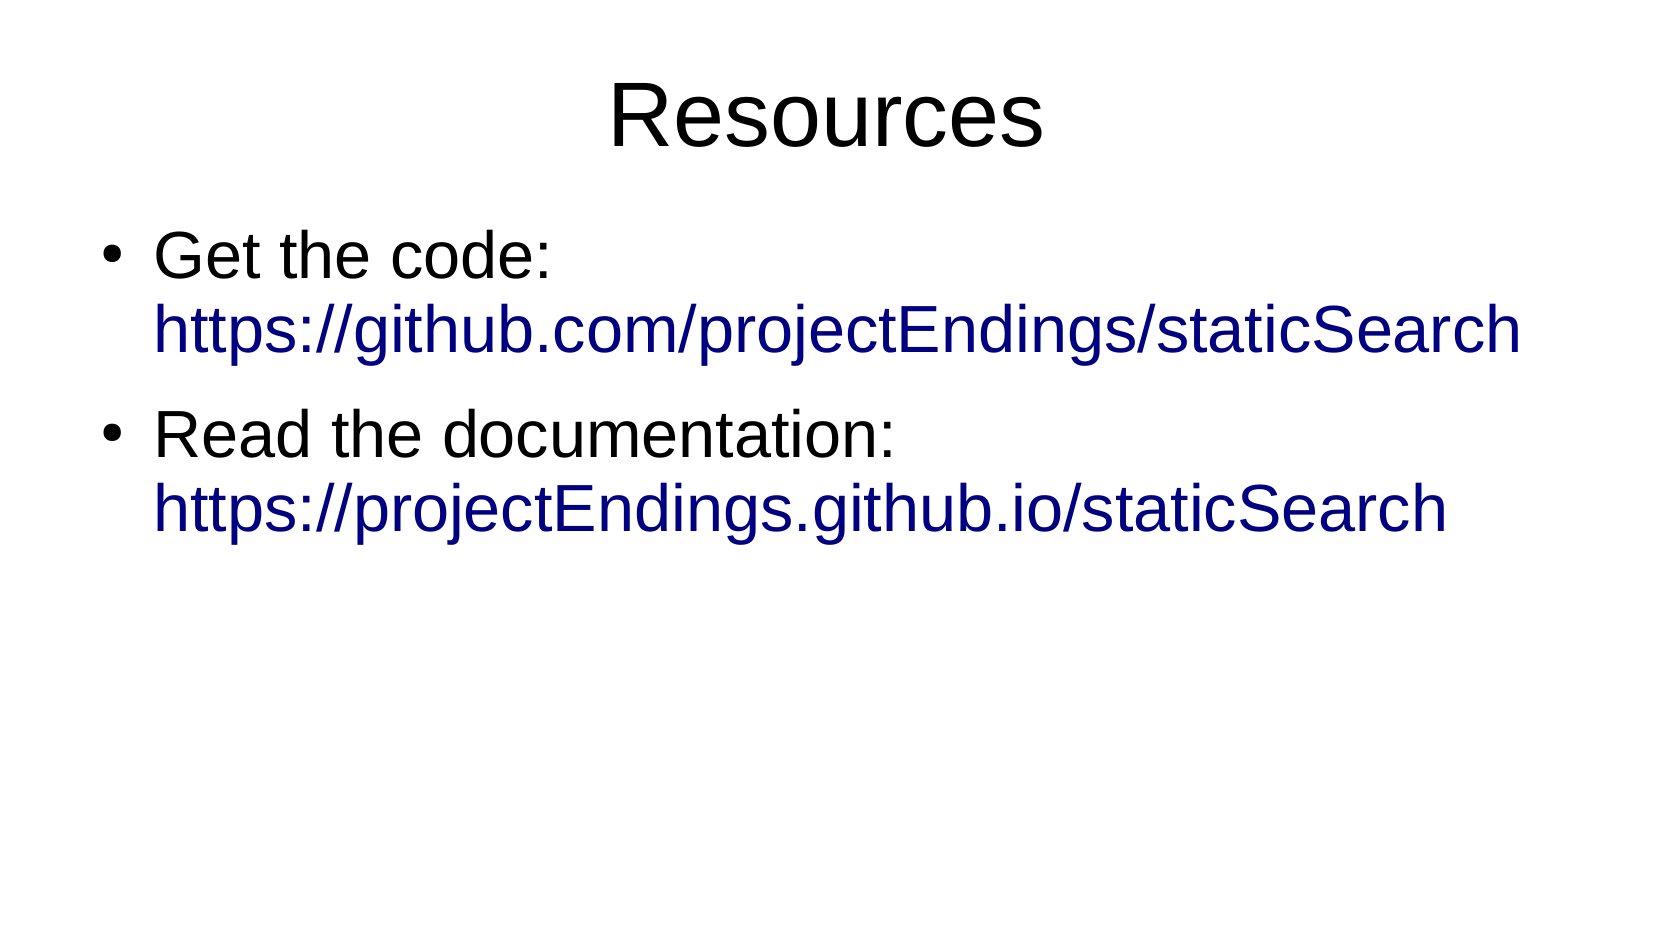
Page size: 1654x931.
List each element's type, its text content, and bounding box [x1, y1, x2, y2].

title Resources [82, 37, 1571, 193]
list Get the code: https://github.com/projectEndings/staticSearch Read the documentation: https://projectEndings.github.io/staticSearch [82, 217, 1571, 758]
